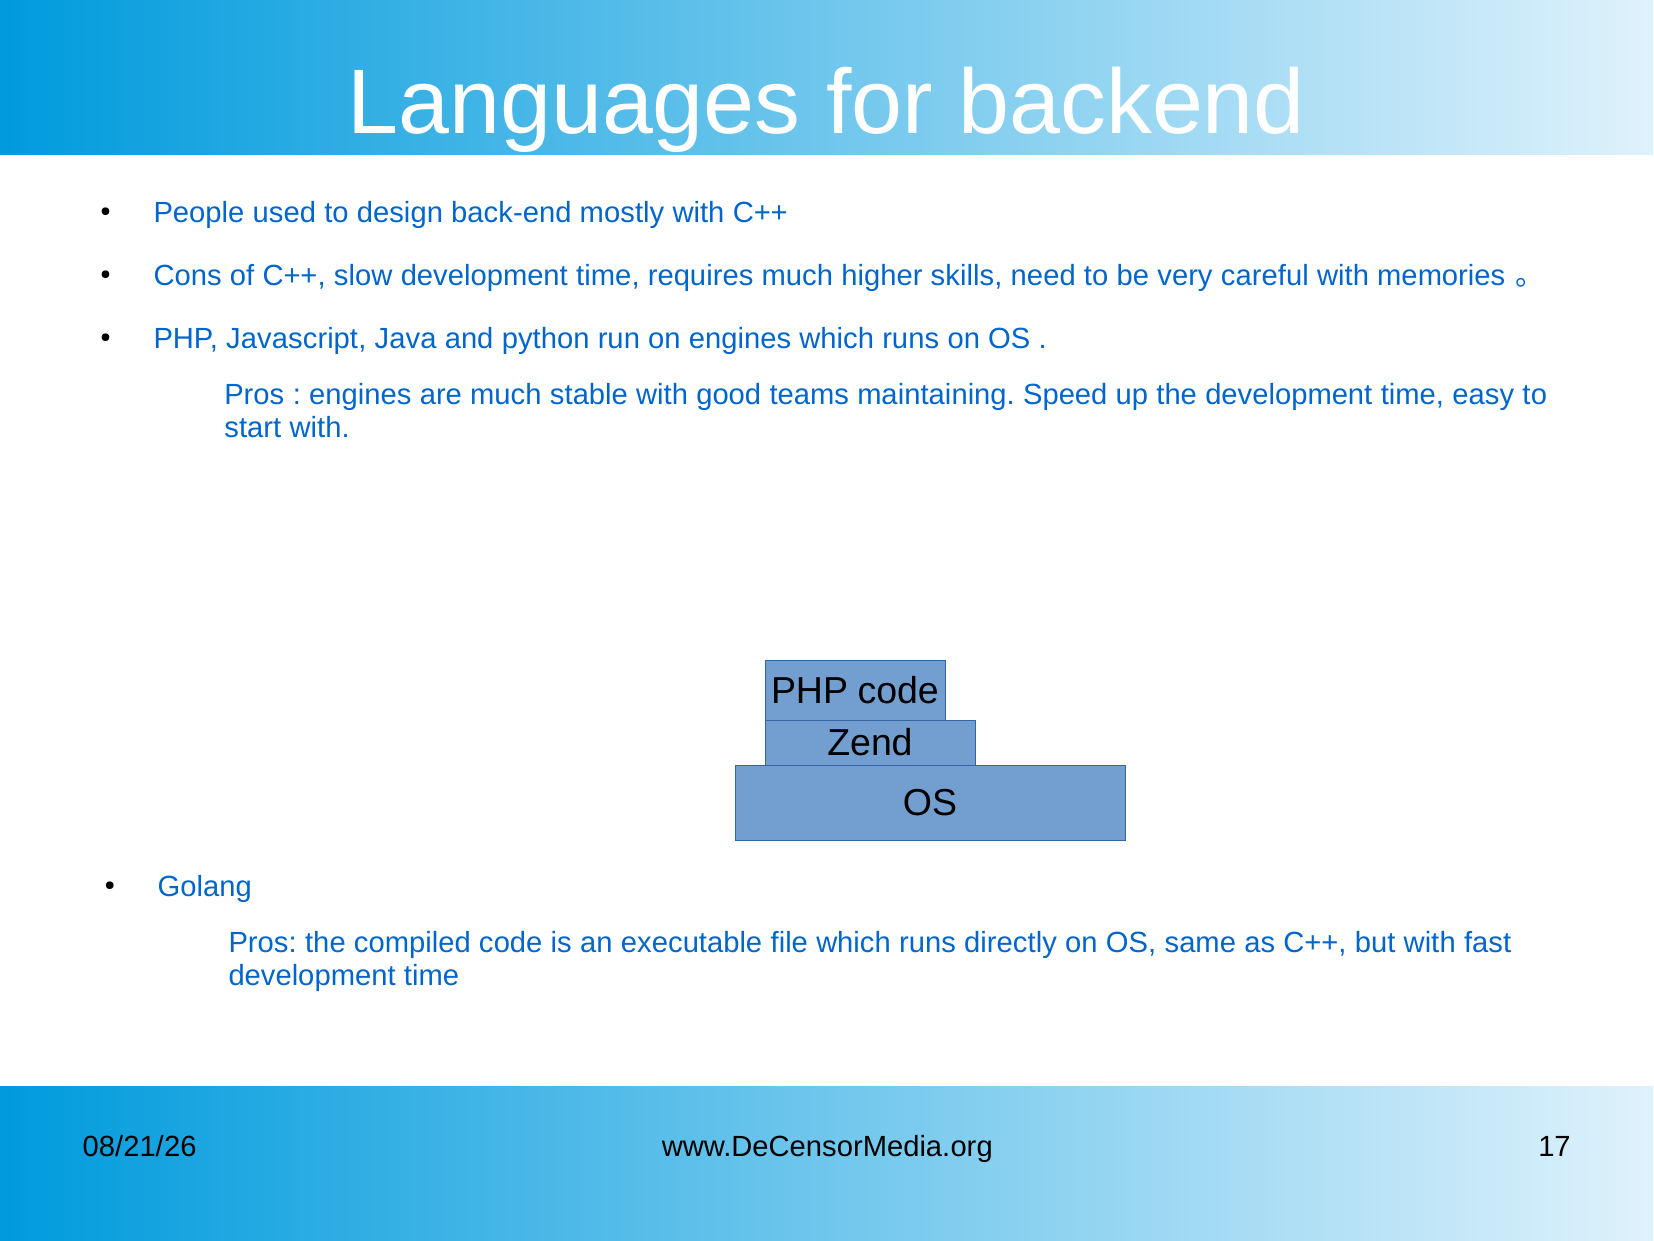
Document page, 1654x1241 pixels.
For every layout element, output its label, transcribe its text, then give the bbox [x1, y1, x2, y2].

text_box OS [735, 765, 1126, 841]
list Golang Pros: the compiled code is an executable file which runs directly on OS, same as C++, but with fast development time [86, 870, 1576, 1080]
text_box Zend [765, 720, 976, 766]
list People used to design back-end mostly with C++ Cons of C++, slow development time, requires much higher skills, need to be very careful with memories 。 PHP, Javascript, Java and python run on engines which runs on OS . Pros : engines are much stable with good teams maintaining. Speed up the development time, easy to start with. [82, 195, 1571, 601]
text_box PHP code [765, 660, 946, 721]
title Languages for backend [82, 48, 1571, 156]
